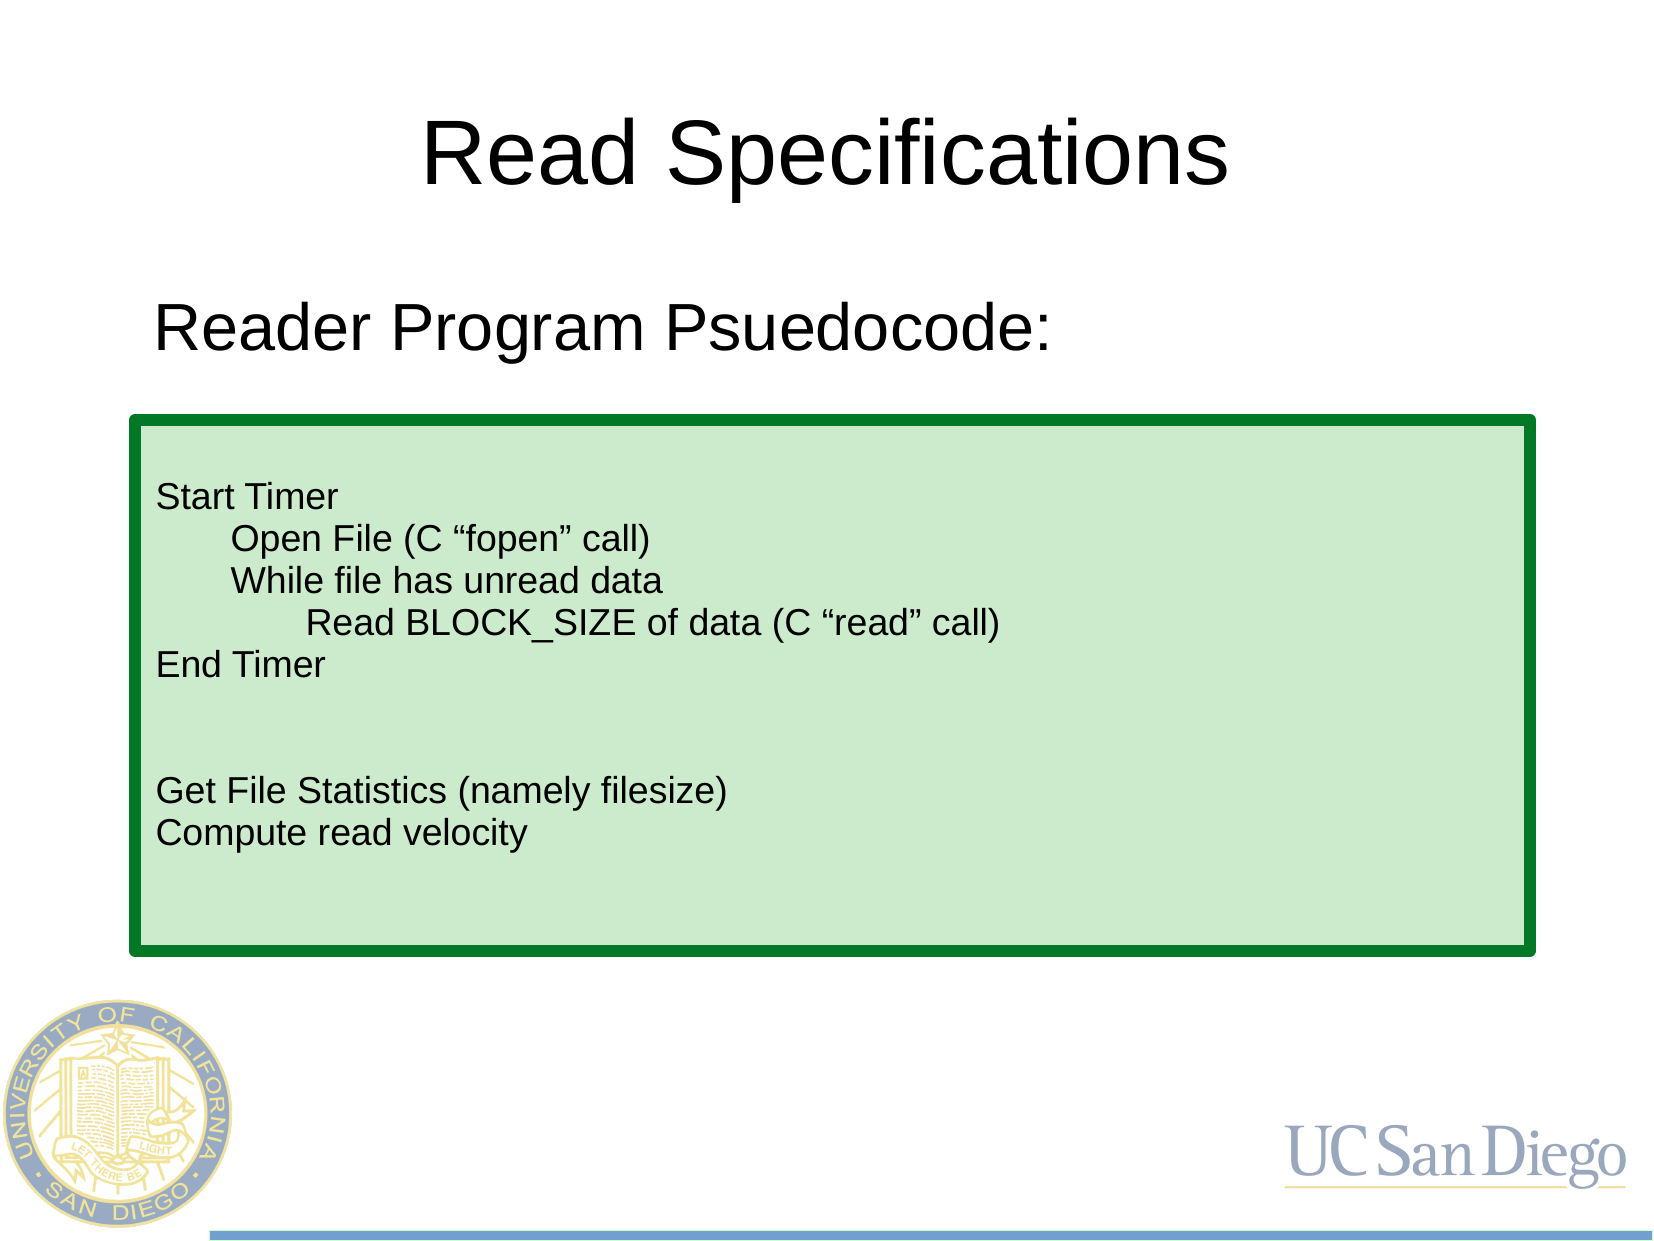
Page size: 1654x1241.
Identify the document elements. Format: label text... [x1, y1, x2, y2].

picture [1253, 1089, 1653, 1230]
picture [0, 995, 234, 1231]
text_box Start Timer Open File (C “fopen” call) While file has unread data Read BLOCK_SIZE of data (C “read” call) End Timer Get File Statistics (namely filesize) Compute read velocity [135, 420, 1531, 951]
list Reader Program Psuedocode: [82, 290, 1571, 1010]
text_box [209, 1230, 1653, 1241]
title Read Specifications [82, 49, 1571, 257]
